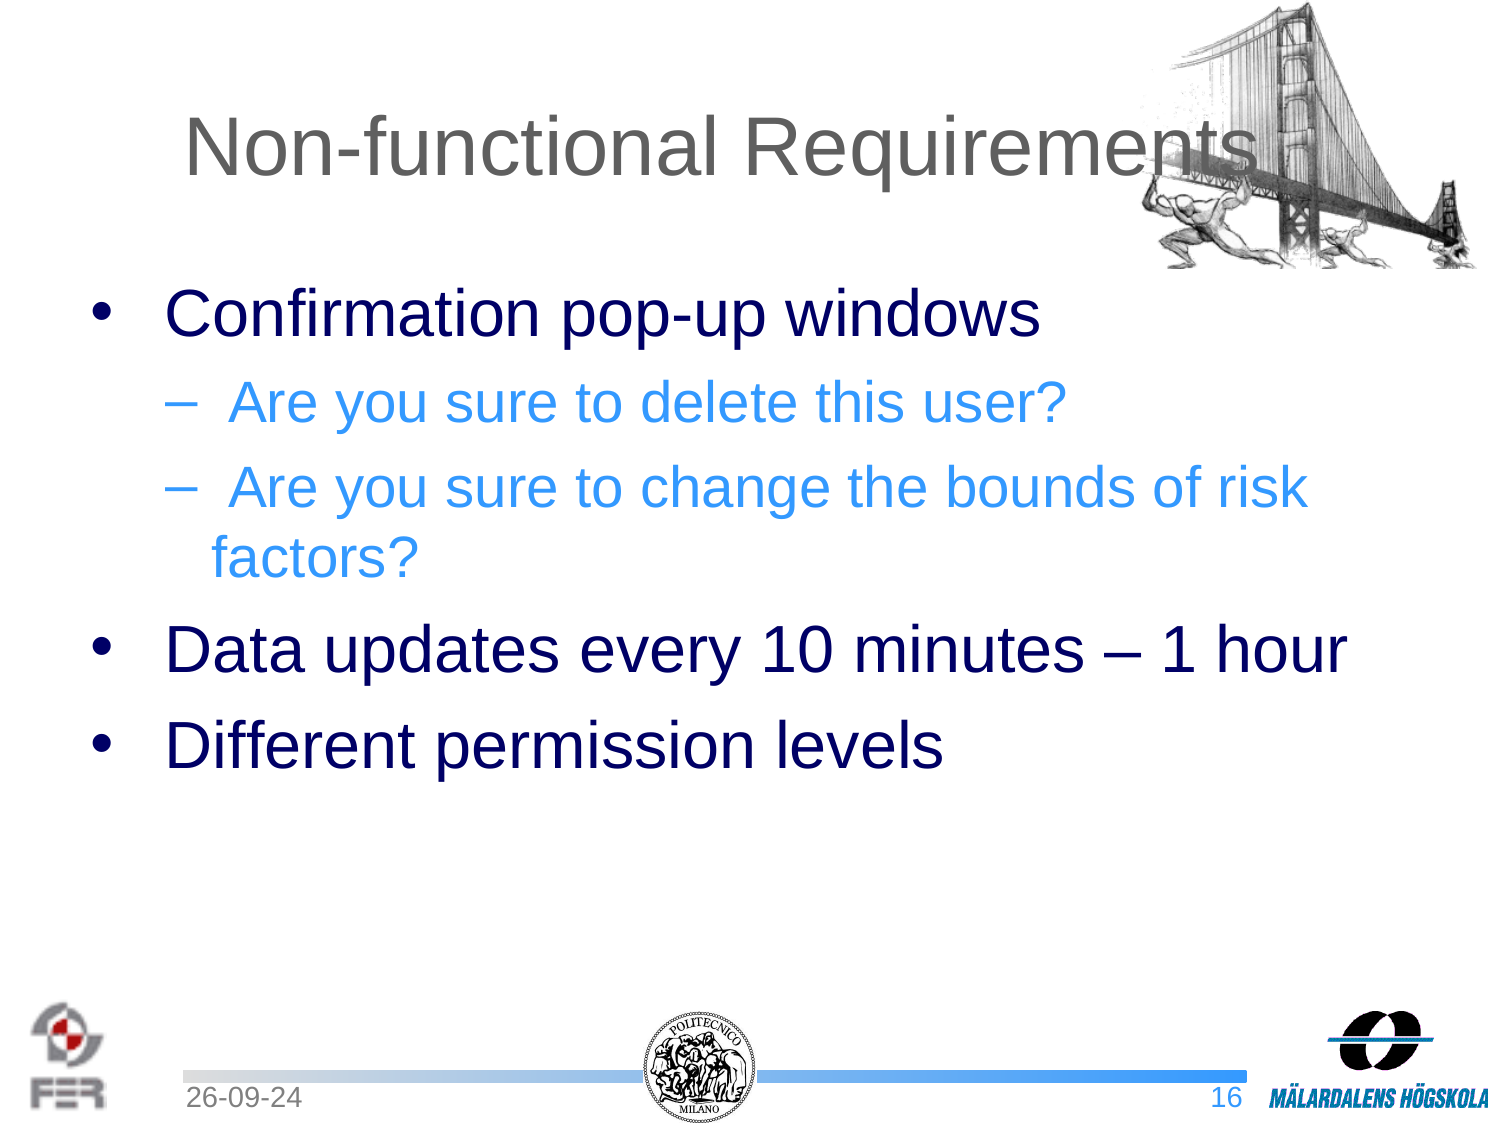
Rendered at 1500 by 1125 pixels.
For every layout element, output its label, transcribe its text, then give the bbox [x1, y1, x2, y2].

title Non-functional Requirements [47, 48, 1398, 237]
text_box 13-10-31 [171, 1070, 396, 1114]
picture [1368, 1093, 1374, 1104]
picture [1435, 1096, 1441, 1104]
picture [1454, 1091, 1459, 1108]
text_box <numero> [1186, 1070, 1258, 1114]
list Confirmation pop-up windows Are you sure to delete this user? Are you sure to change the bounds of risk factors? Data updates every 10 minutes – 1 hour Different permission levels [75, 262, 1426, 1006]
picture [1269, 1011, 1488, 1108]
picture [643, 1011, 757, 1123]
picture [1122, 0, 1477, 269]
picture [29, 987, 107, 1125]
